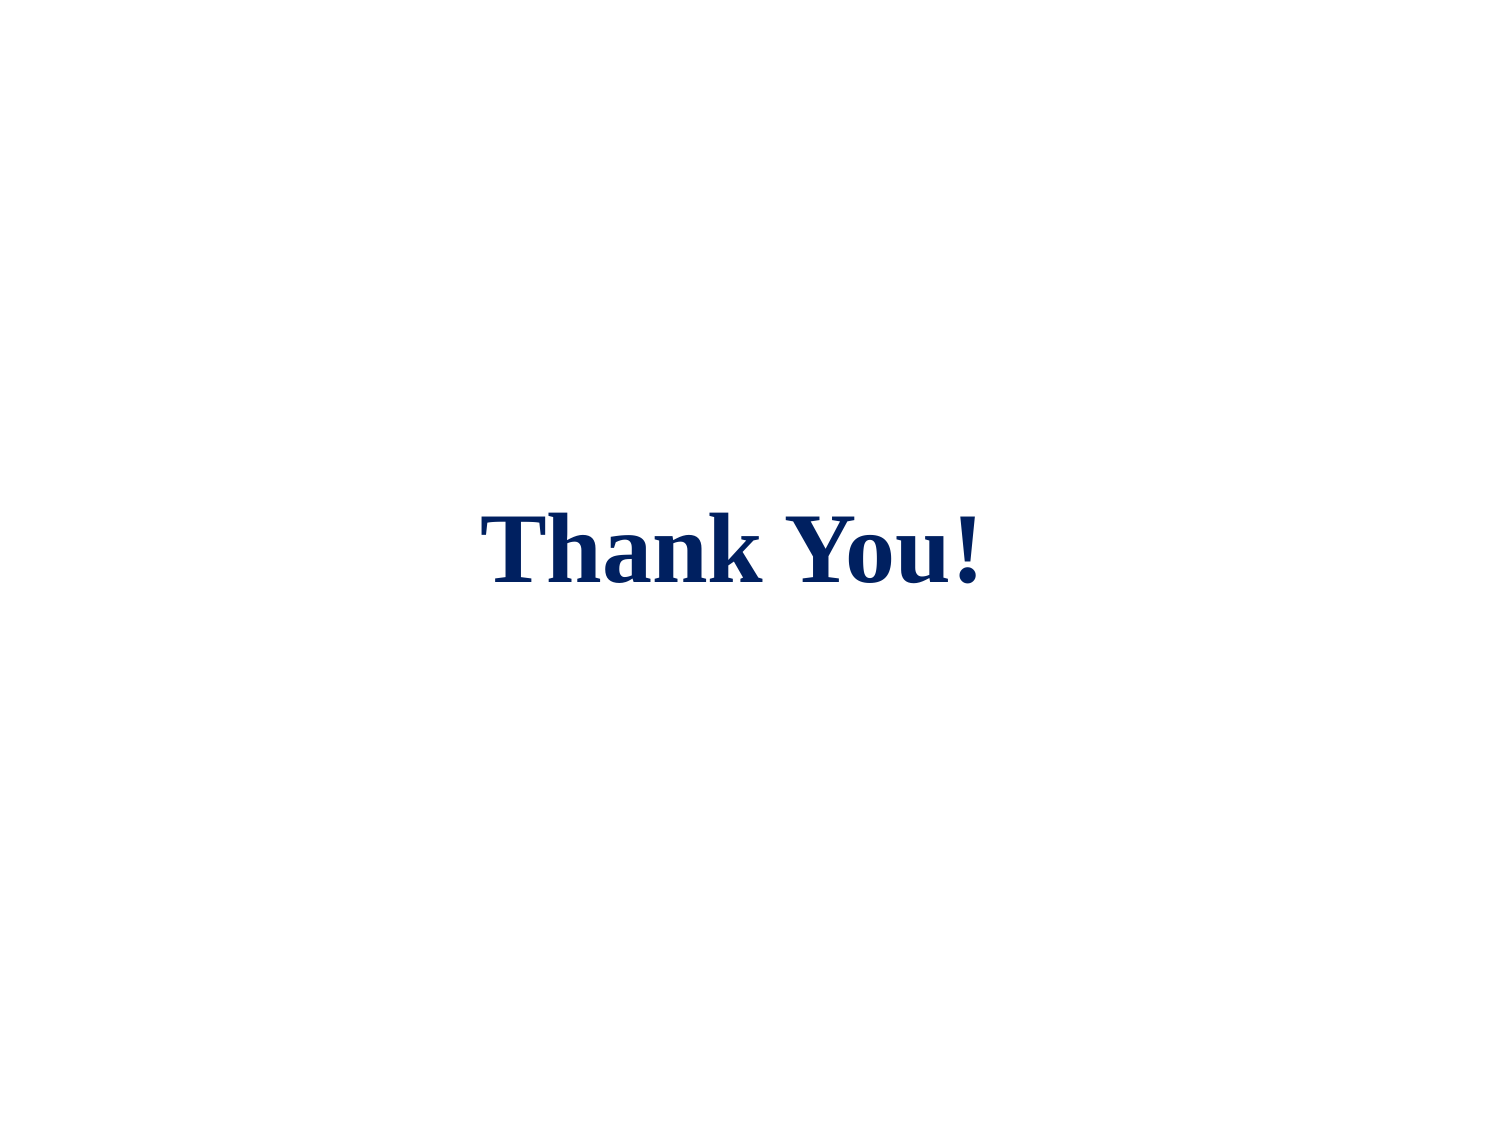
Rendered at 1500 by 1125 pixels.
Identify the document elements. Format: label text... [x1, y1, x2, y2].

text_box Thank You! [465, 474, 1000, 610]
